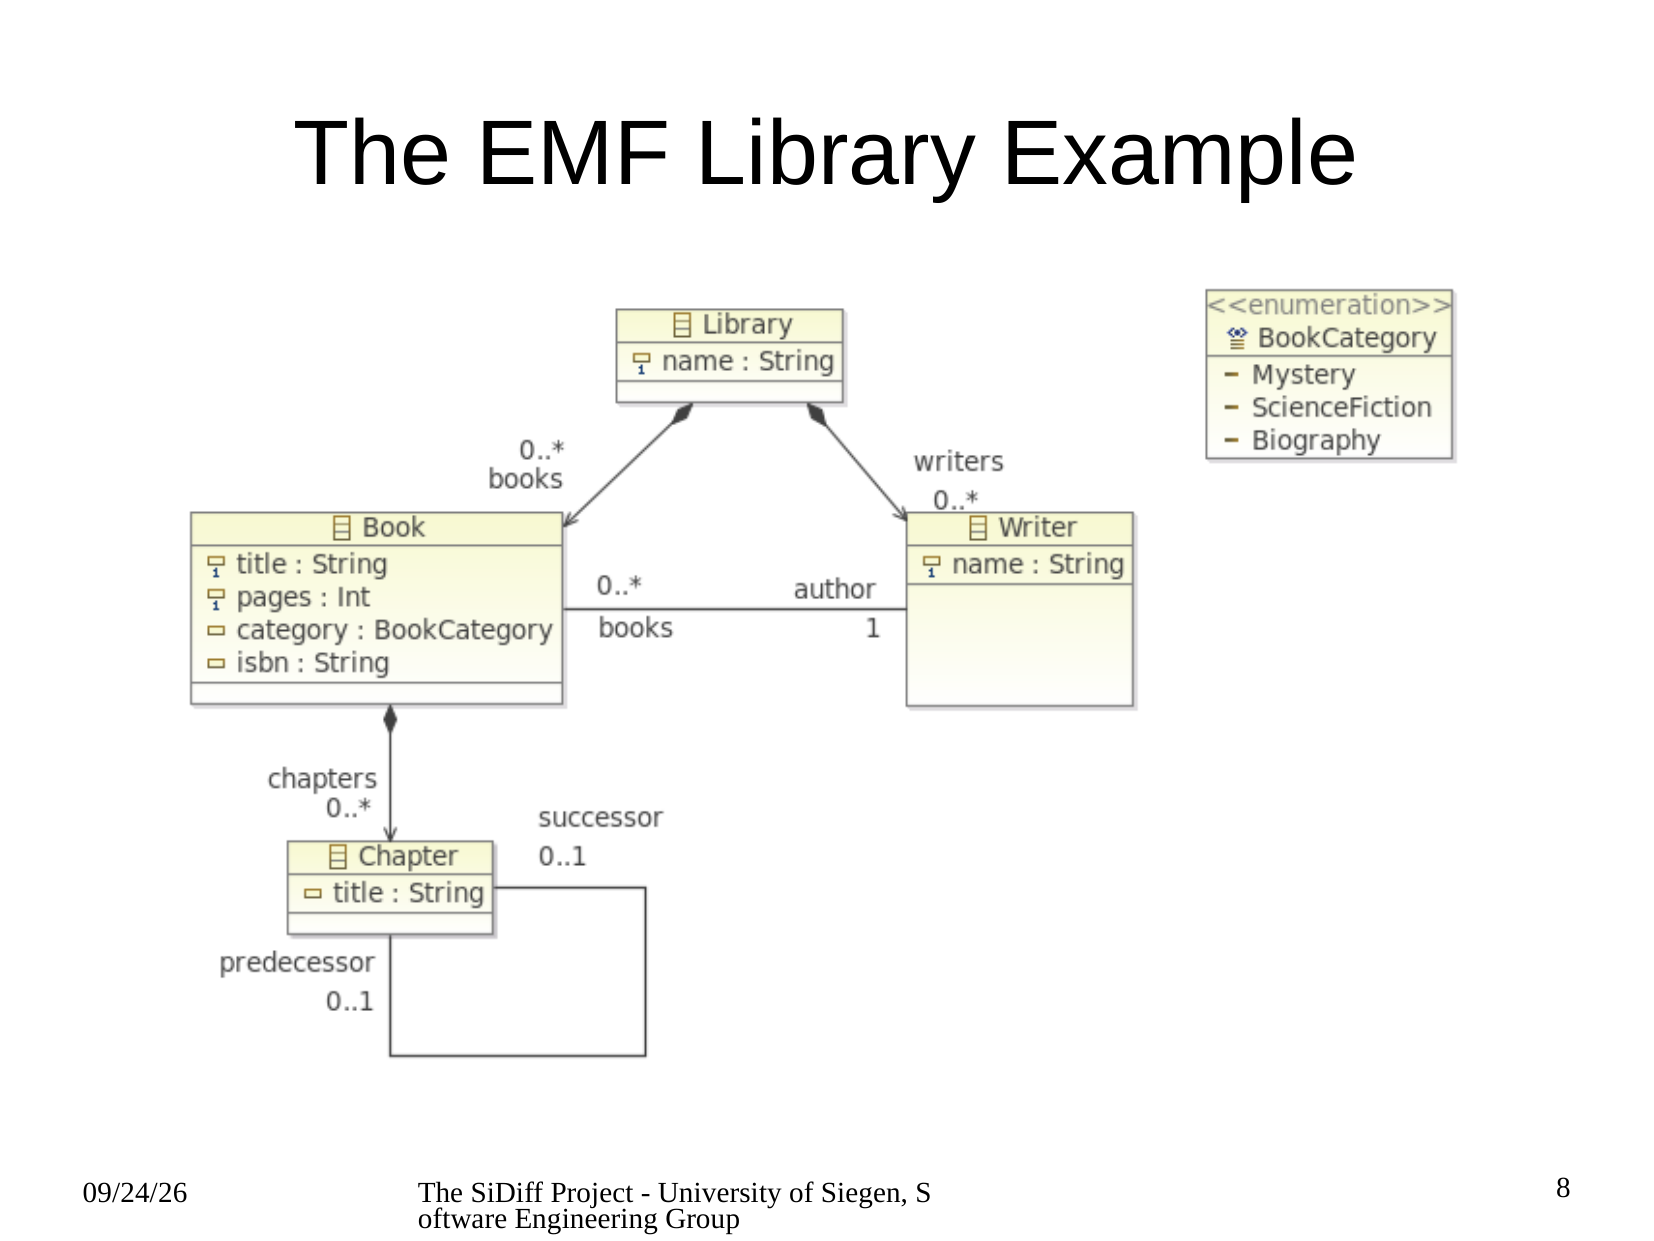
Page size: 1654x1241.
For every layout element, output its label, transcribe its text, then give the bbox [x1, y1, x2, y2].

picture [177, 278, 1467, 1069]
title The EMF Library Example [82, 49, 1571, 257]
